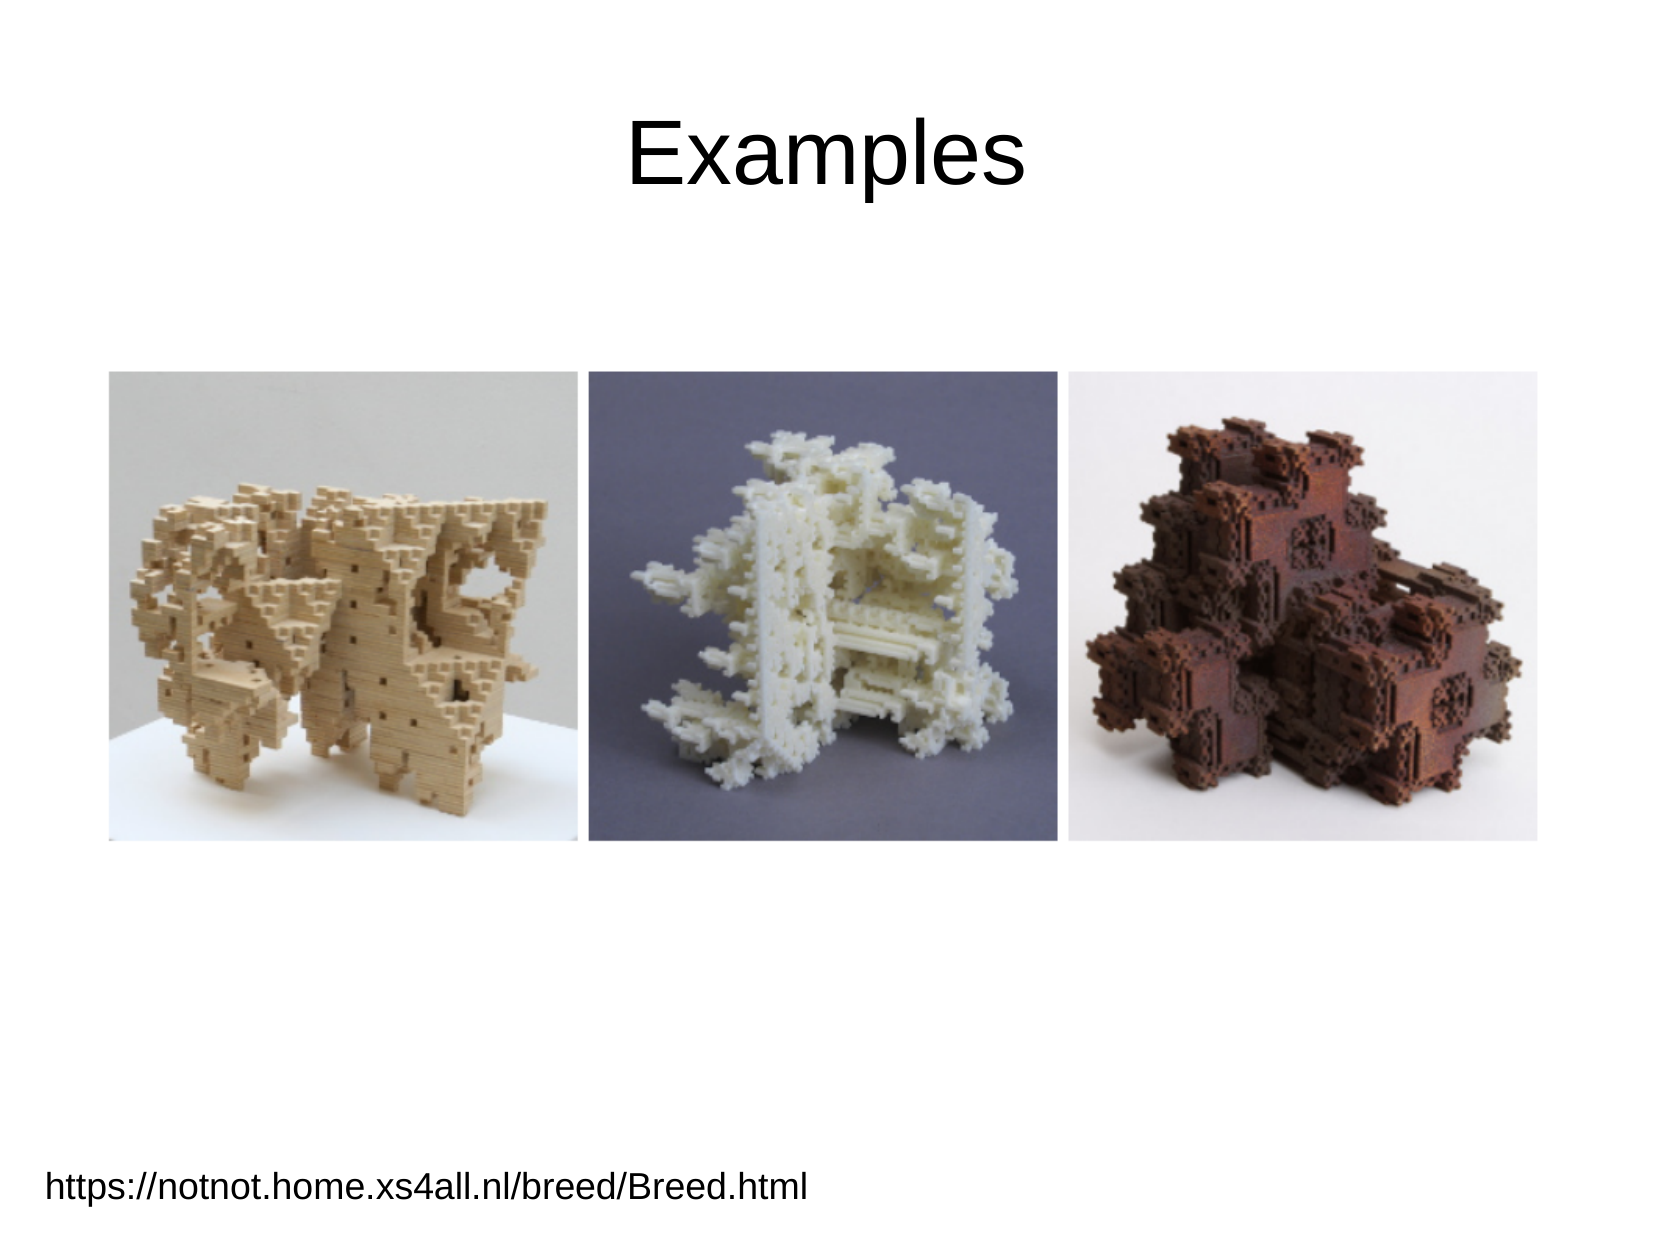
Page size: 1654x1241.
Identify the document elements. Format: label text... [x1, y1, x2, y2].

title Examples [82, 49, 1571, 257]
text_box https://notnot.home.xs4all.nl/breed/Breed.html [30, 1158, 824, 1216]
picture [103, 364, 1547, 849]
